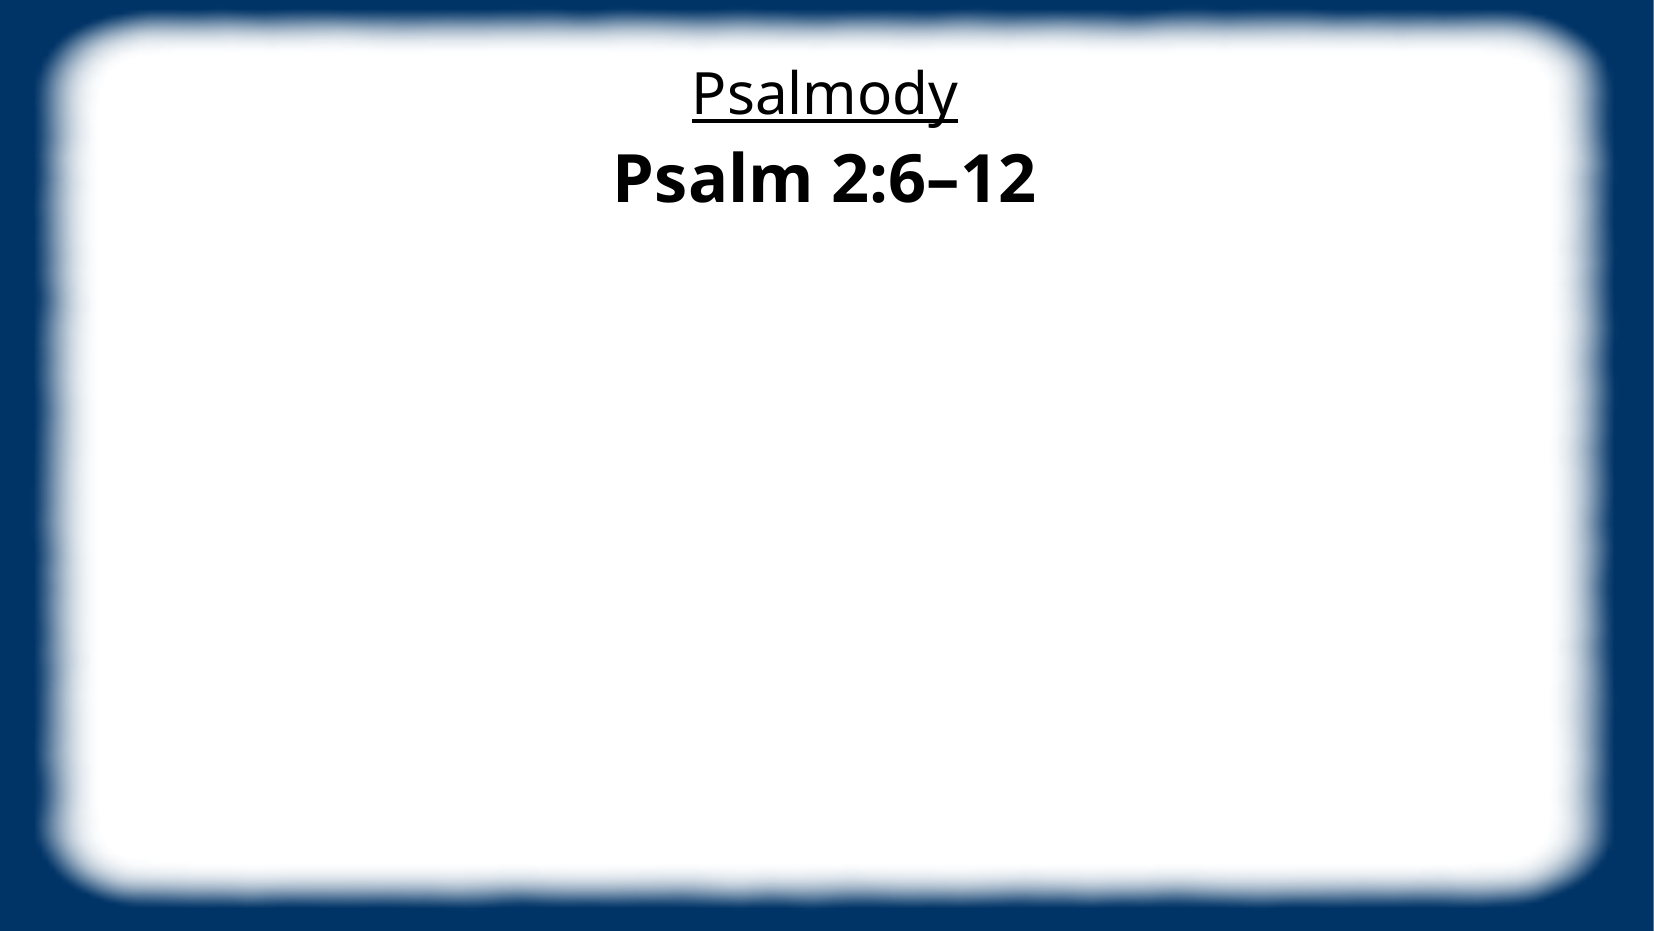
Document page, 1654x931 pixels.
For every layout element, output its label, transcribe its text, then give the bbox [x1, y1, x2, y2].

picture [0, 0, 1654, 931]
text_box Psalmody Psalm 2:6–12 [105, 45, 1546, 226]
